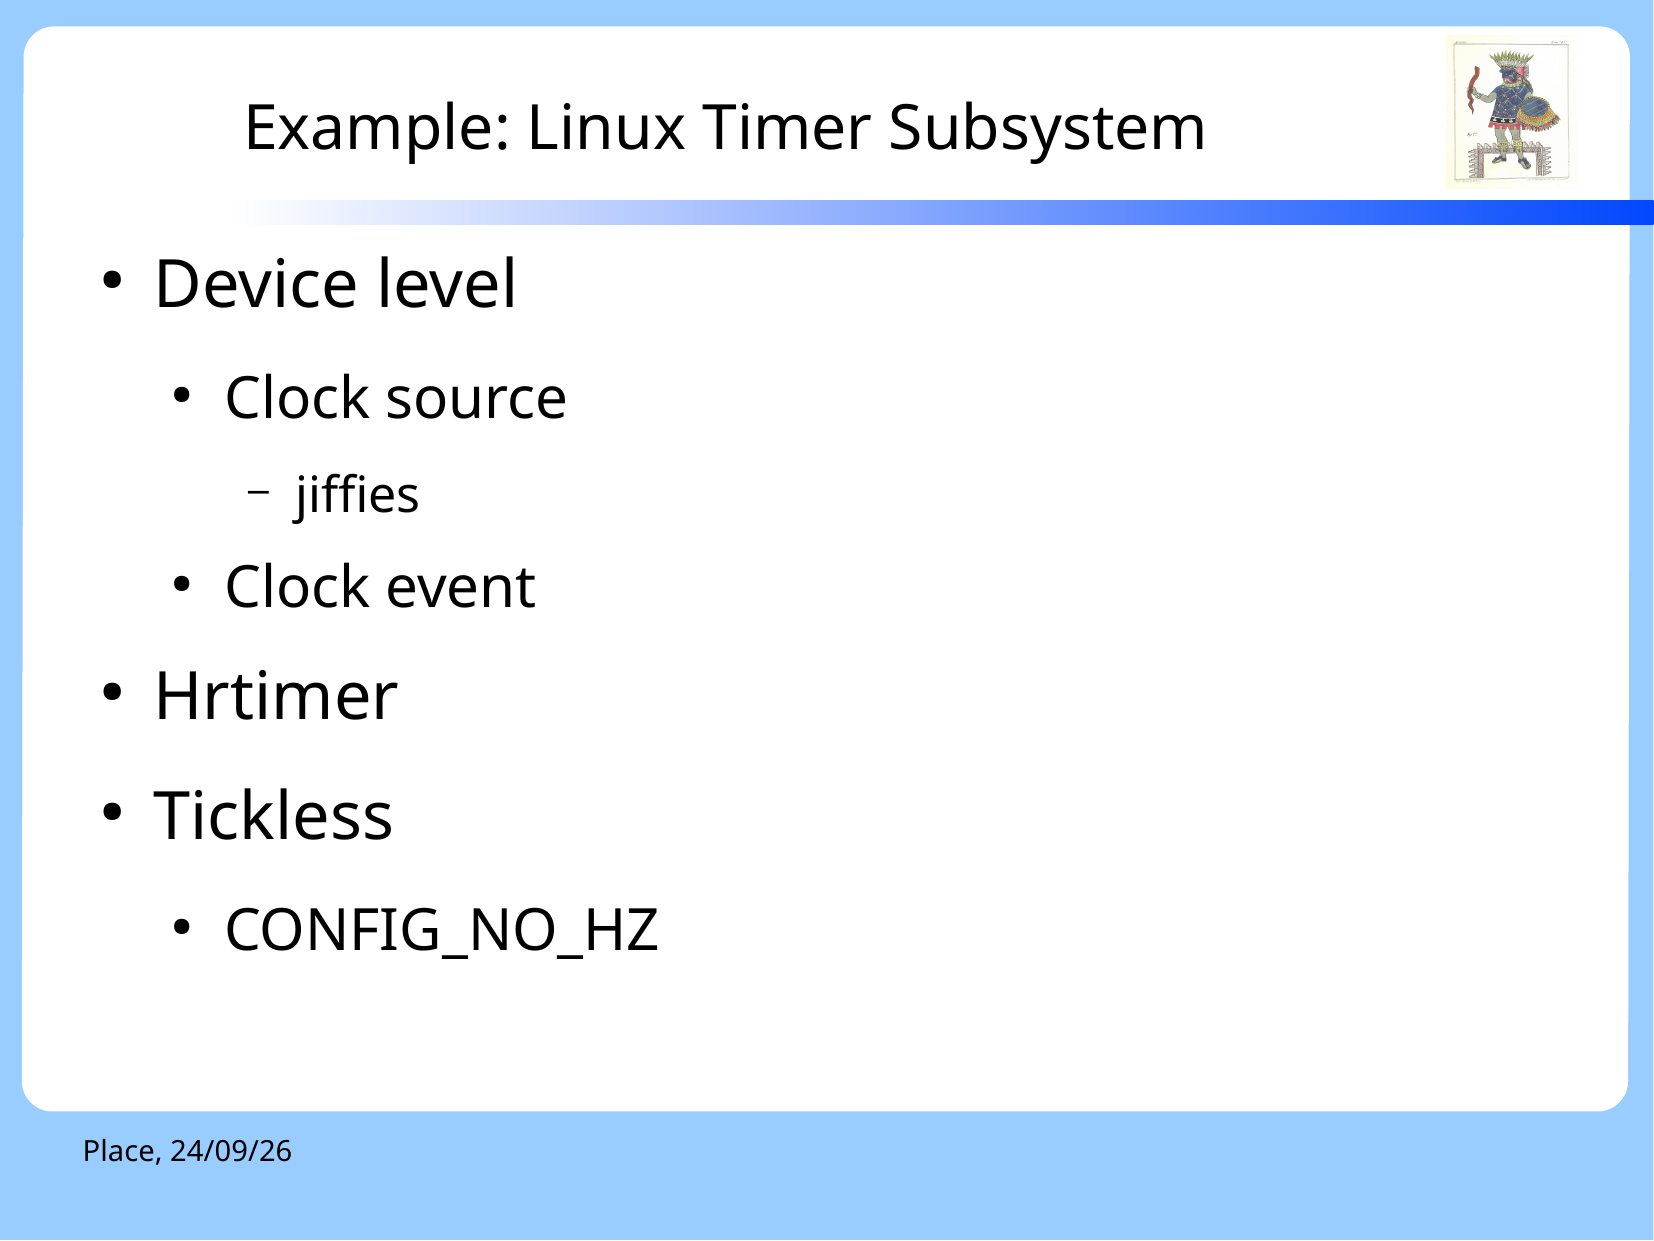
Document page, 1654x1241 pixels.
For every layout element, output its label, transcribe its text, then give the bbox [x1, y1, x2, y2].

picture [1446, 35, 1577, 189]
title Example: Linux Timer Subsystem [82, 49, 1371, 201]
list Device level Clock source jiffies Clock event Hrtimer Tickless CONFIG_NO_HZ [82, 236, 1571, 1055]
